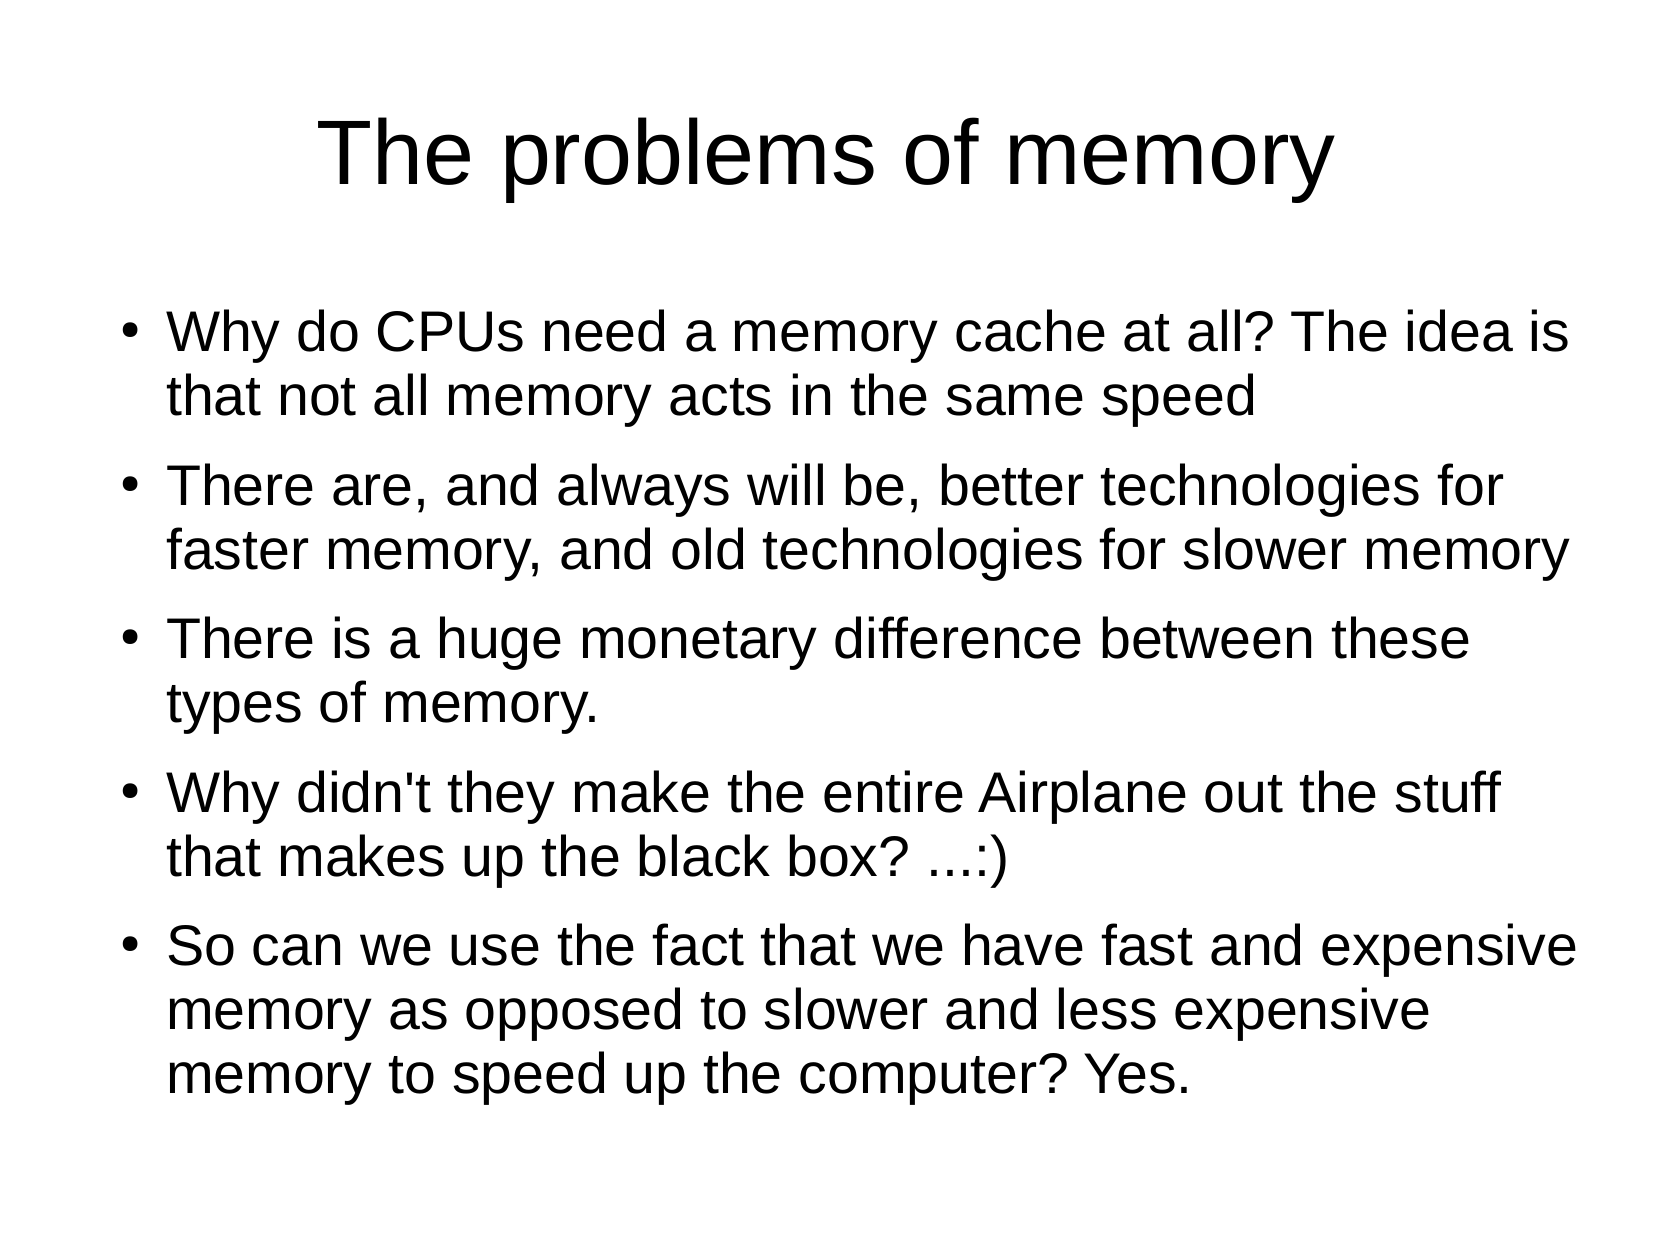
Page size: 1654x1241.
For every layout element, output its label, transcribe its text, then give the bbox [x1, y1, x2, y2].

list Why do CPUs need a memory cache at all? The idea is that not all memory acts in the same speed There are, and always will be, better technologies for faster memory, and old technologies for slower memory There is a huge monetary difference between these types of memory. Why didn't they make the entire Airplane out the stuff that makes up the black box? ...:) So can we use the fact that we have fast and expensive memory as opposed to slower and less expensive memory to speed up the computer? Yes. [105, 300, 1594, 1119]
title The problems of memory [82, 49, 1571, 257]
